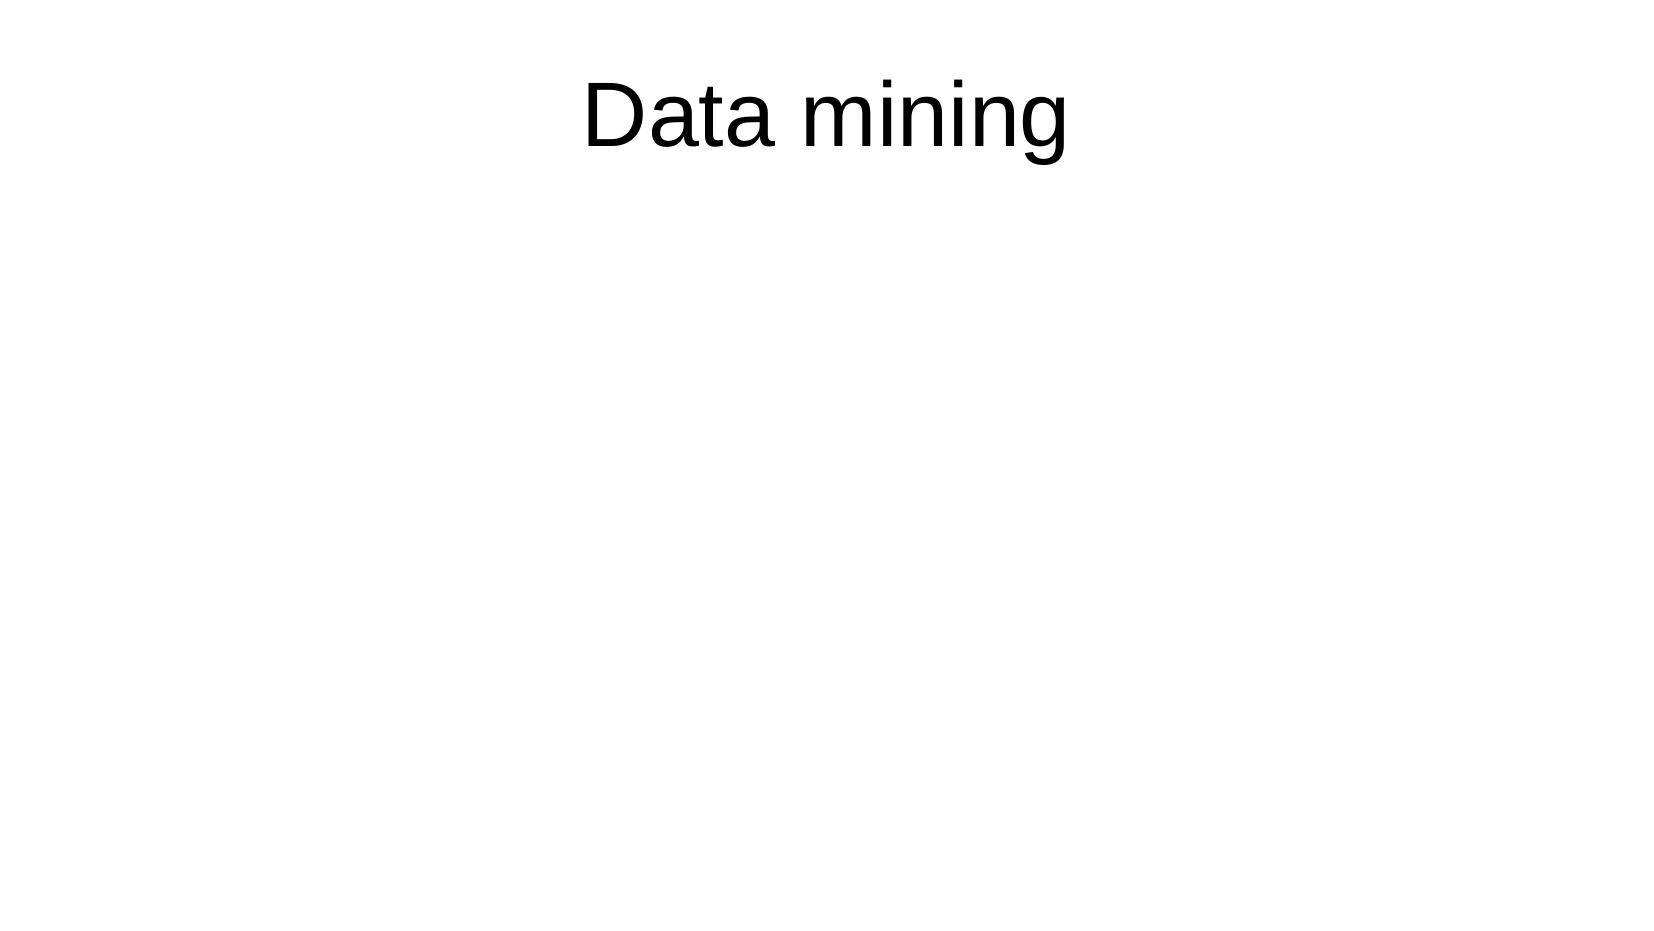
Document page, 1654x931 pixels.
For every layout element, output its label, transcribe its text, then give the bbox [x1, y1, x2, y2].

title Data mining [82, 37, 1571, 193]
